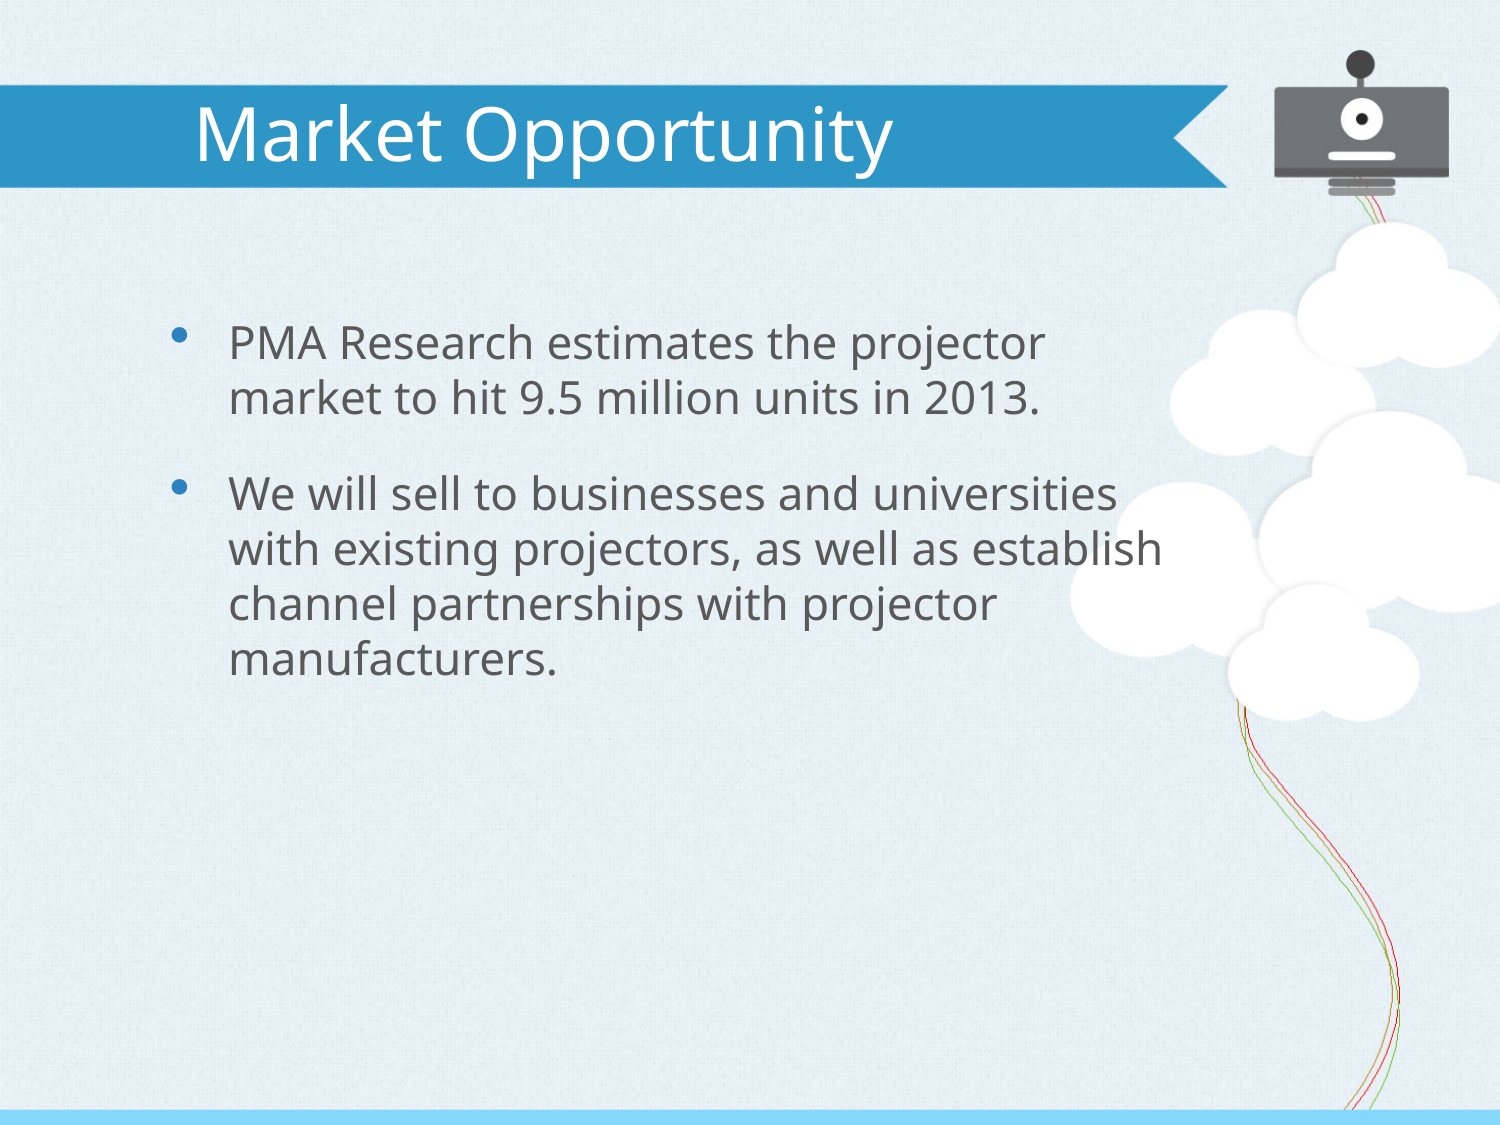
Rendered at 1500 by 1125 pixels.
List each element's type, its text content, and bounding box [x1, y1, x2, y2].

list PMA Research estimates the projector market to hit 9.5 million units in 2013. We will sell to businesses and universities with existing projectors, as well as establish channel partnerships with projector manufacturers. [156, 305, 1223, 909]
title Market Opportunity [178, 79, 1223, 181]
picture [0, 0, 1500, 1125]
